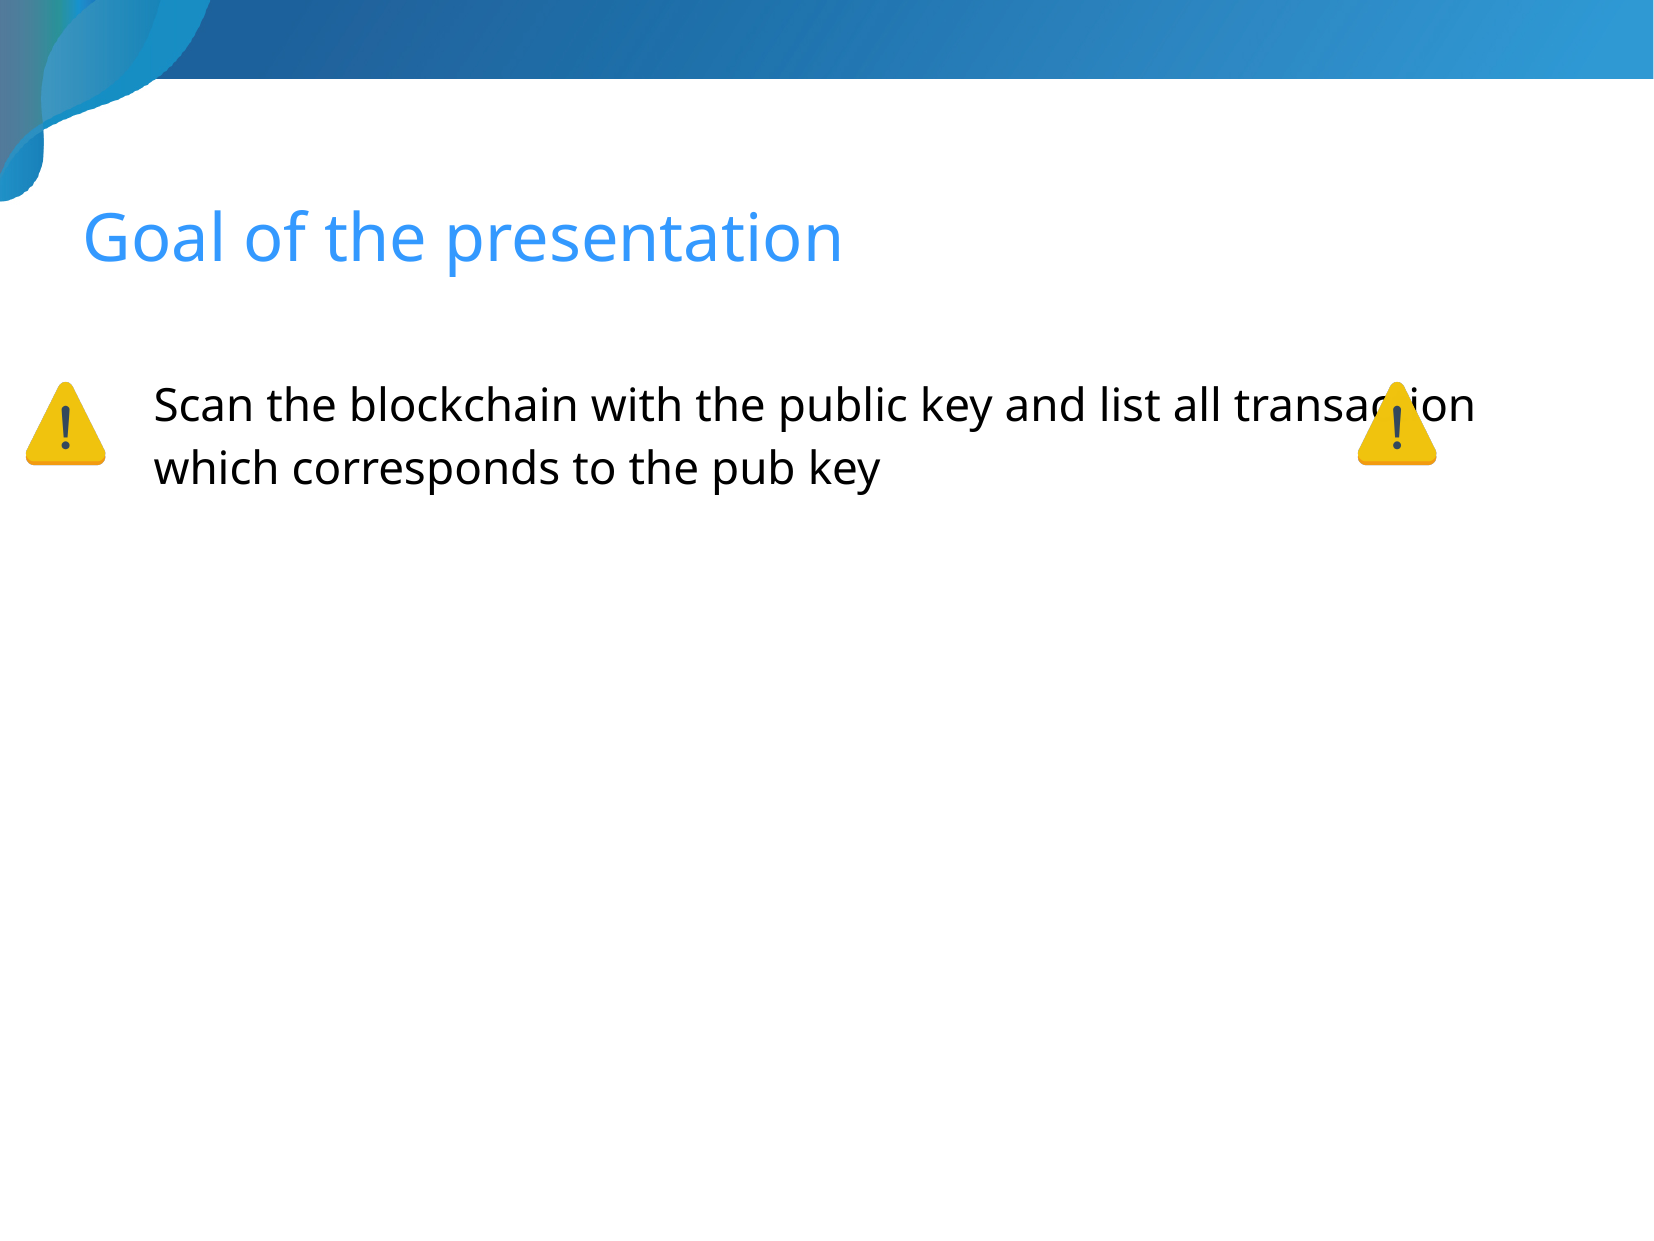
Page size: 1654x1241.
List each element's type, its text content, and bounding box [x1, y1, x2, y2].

list Scan the blockchain with the public key and list all transaction which corresponds to the pub key [82, 372, 1571, 1093]
picture [0, 0, 1654, 1241]
title Goal of the presentation [82, 132, 1571, 340]
